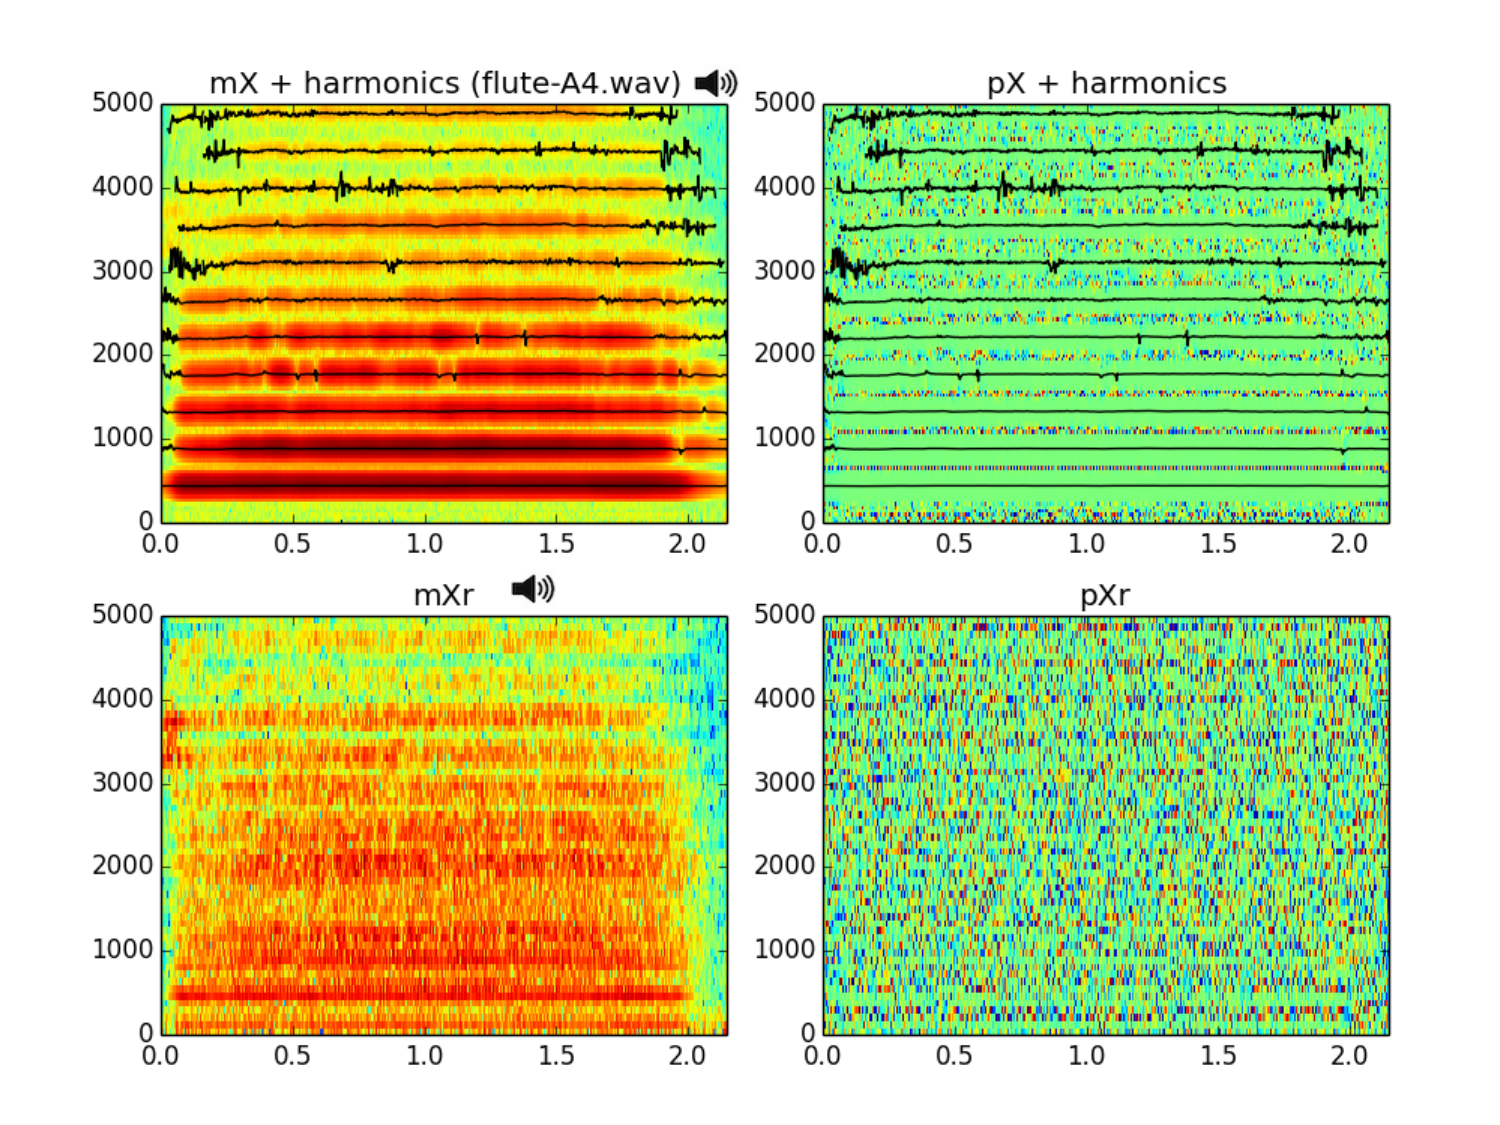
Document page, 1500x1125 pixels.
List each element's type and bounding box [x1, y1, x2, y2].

picture [65, 44, 1416, 1095]
